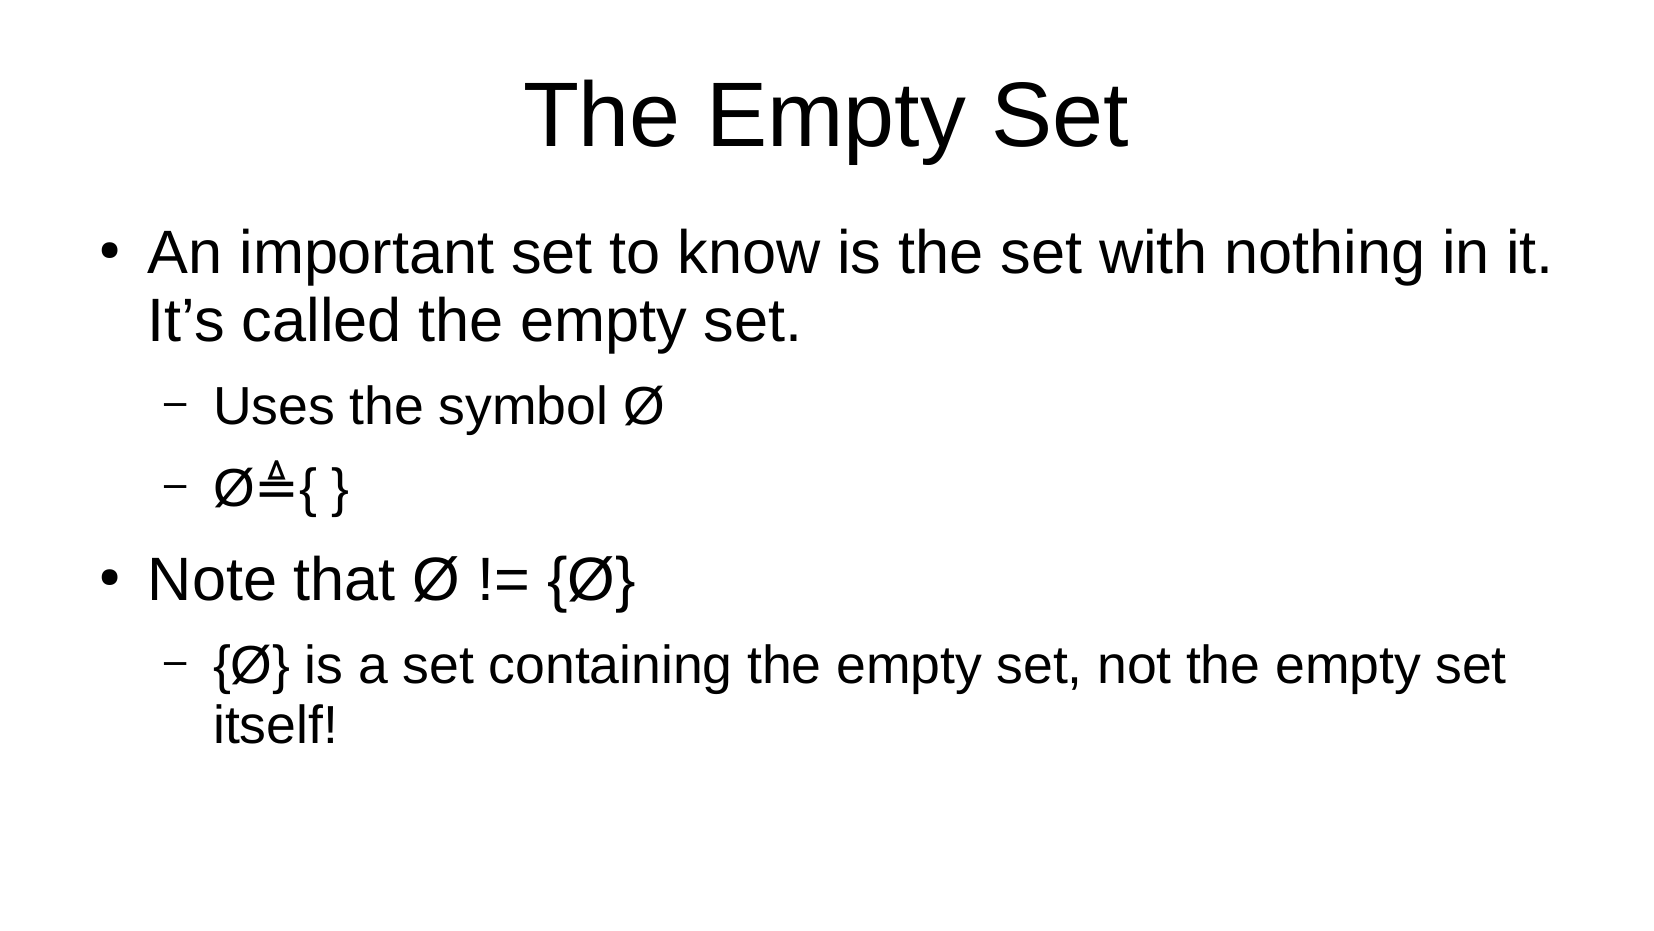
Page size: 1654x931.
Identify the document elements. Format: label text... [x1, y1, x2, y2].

title The Empty Set [82, 37, 1571, 193]
list An important set to know is the set with nothing in it. It’s called the empty set. Uses the symbol Ø Ø≜{ } Note that Ø != {Ø} {Ø} is a set containing the empty set, not the empty set itself! [82, 217, 1571, 758]
